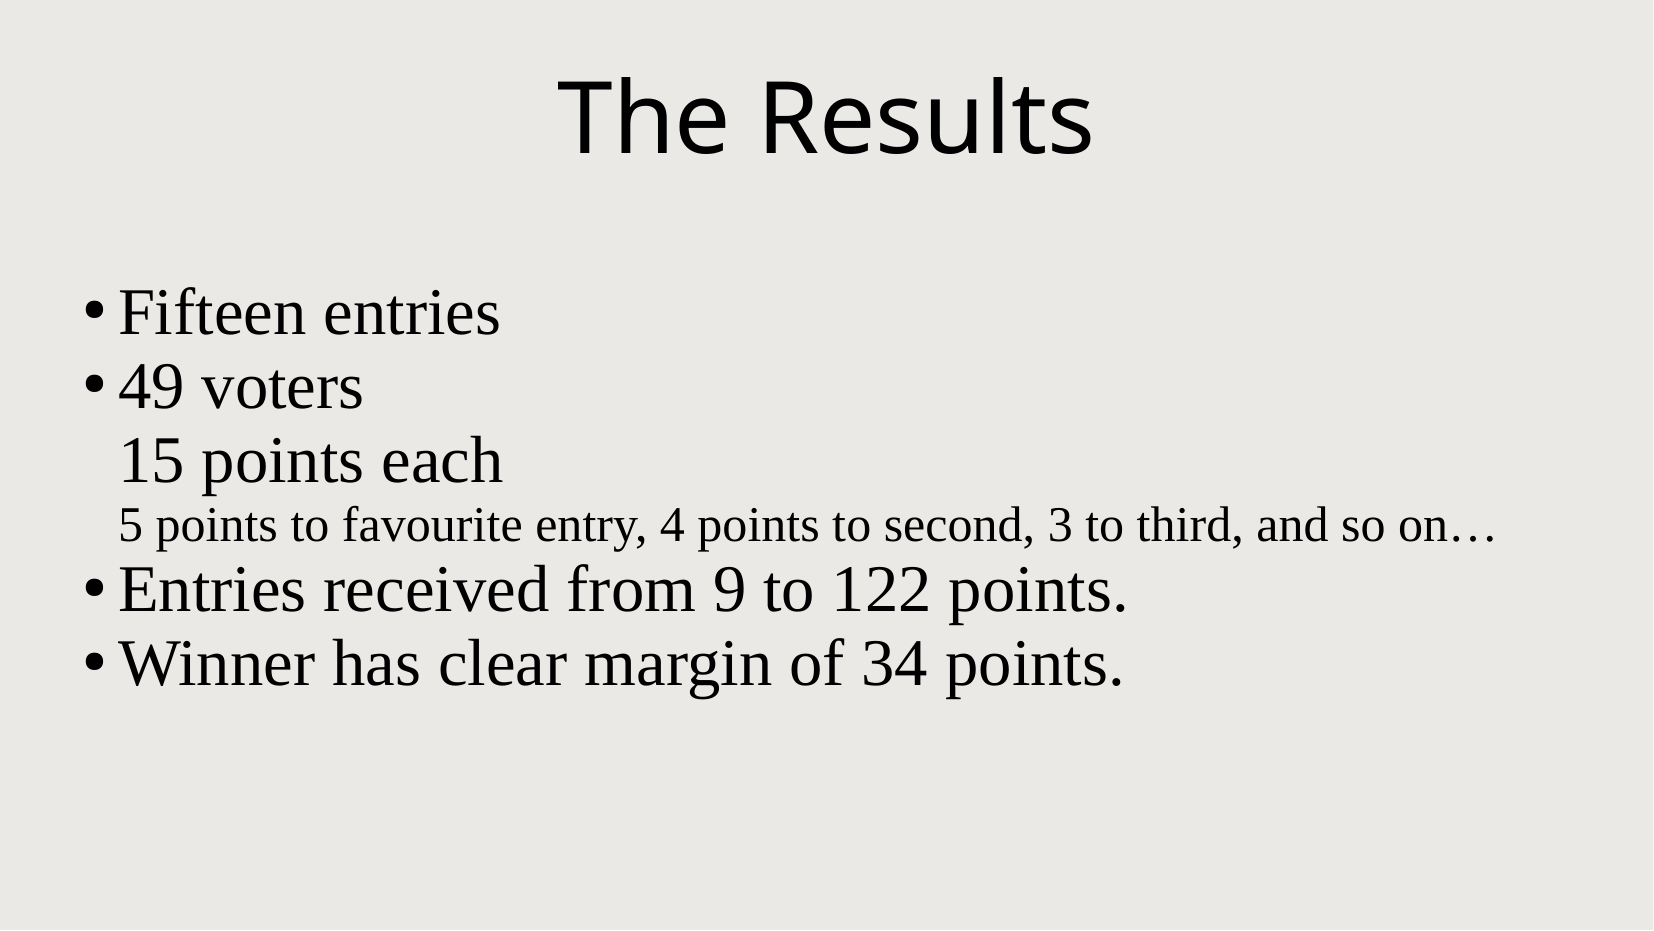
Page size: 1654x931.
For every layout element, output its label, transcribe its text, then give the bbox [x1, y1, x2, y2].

title The Results [82, 37, 1571, 193]
subtitle Fifteen entries 49 voters 15 points each 5 points to favourite entry, 4 points to second, 3 to third, and so on… Entries received from 9 to 122 points. Winner has clear margin of 34 points. [82, 217, 1571, 758]
